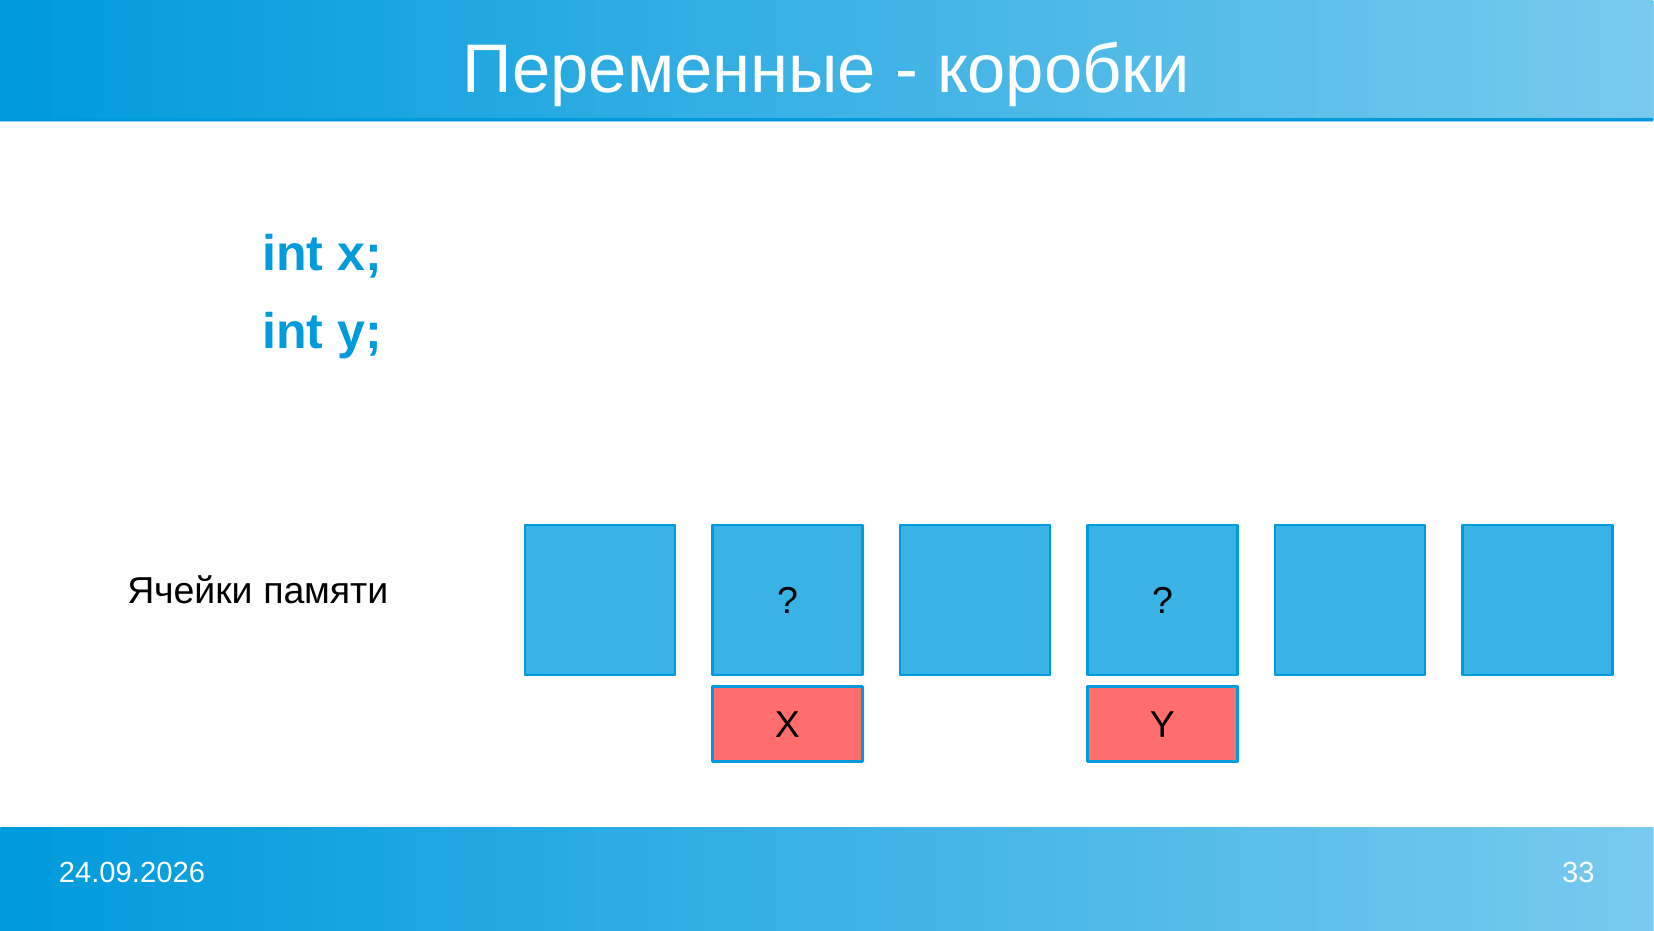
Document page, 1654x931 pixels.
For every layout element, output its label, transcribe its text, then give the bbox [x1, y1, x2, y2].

text_box [1275, 525, 1426, 676]
text_box Ячейки памяти [112, 562, 404, 620]
text_box ? [1087, 525, 1238, 676]
text_box [900, 525, 1051, 676]
title Переменные - коробки [59, 29, 1595, 108]
text_box ? [712, 525, 863, 676]
text_box Y [1087, 686, 1238, 762]
list int x; int y; [262, 225, 451, 376]
text_box [1462, 525, 1613, 676]
text_box [525, 525, 676, 676]
text_box X [712, 686, 863, 762]
